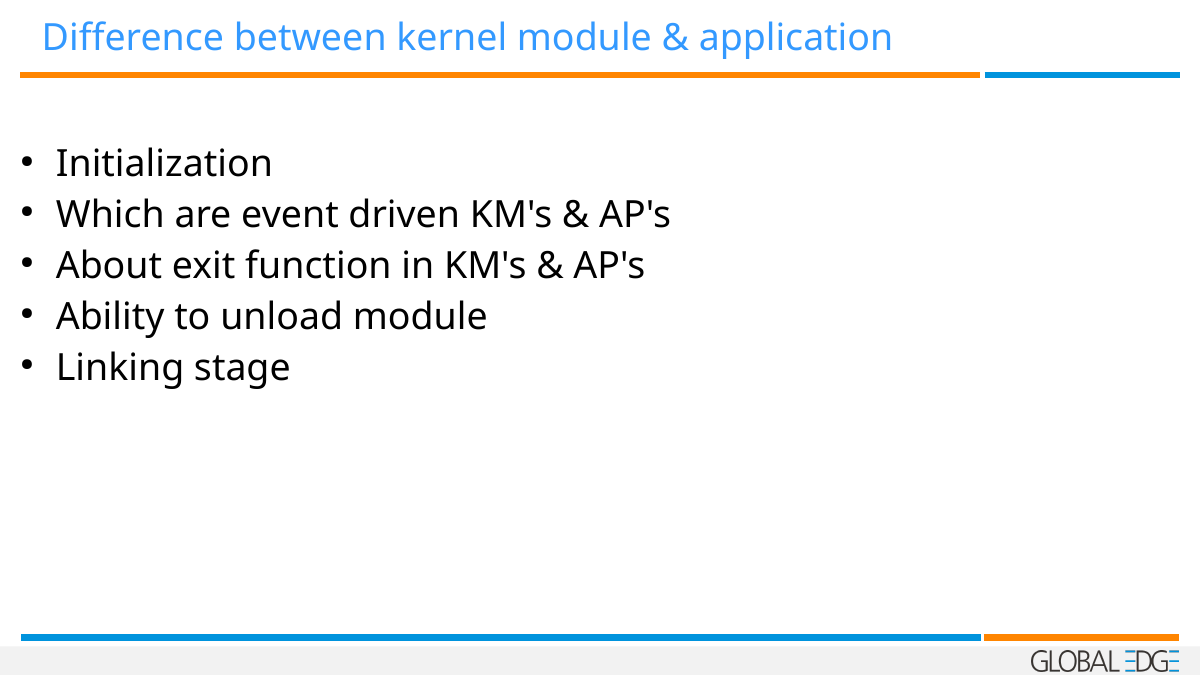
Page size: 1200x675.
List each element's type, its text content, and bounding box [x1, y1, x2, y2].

picture [1031, 650, 1179, 672]
subtitle Initialization Which are event driven KM's & AP's About exit function in KM's & AP's Ability to unload module Linking stage [20, 87, 1179, 390]
title Difference between kernel module & application [12, 9, 1088, 63]
